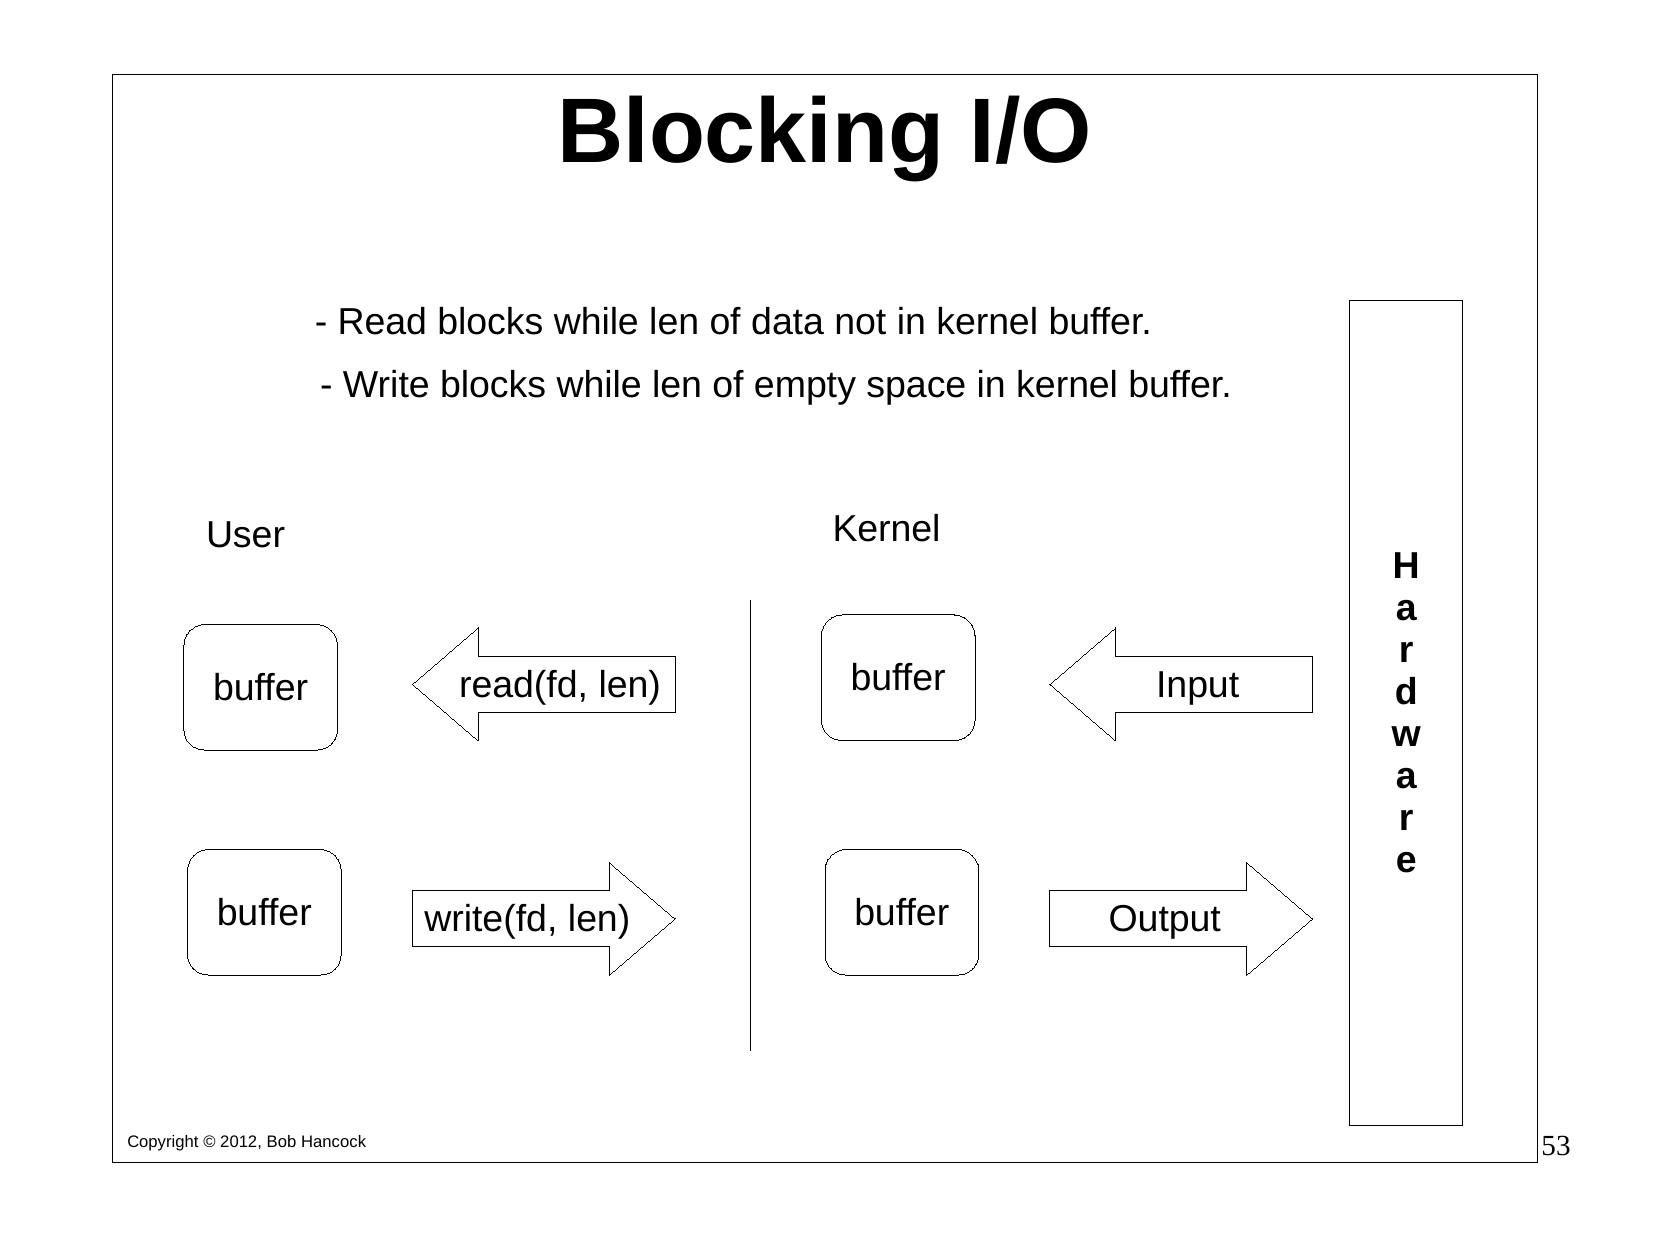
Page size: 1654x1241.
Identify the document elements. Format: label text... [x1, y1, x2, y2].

text_box - Read blocks while len of data not in kernel buffer. [300, 293, 1238, 351]
text_box buffer [183, 624, 338, 751]
text_box buffer [825, 849, 979, 976]
text_box H a r d w a r e [1349, 300, 1463, 1126]
text_box - Write blocks while len of empty space in kernel buffer. [305, 355, 1276, 413]
text_box Kernel [817, 500, 956, 563]
text_box Copyright © 2012, Bob Hancock [112, 1125, 382, 1159]
text_box Output [1049, 862, 1313, 976]
title Blocking I/O [112, 75, 1538, 188]
text_box buffer [187, 849, 342, 976]
text_box read(fd, len) [412, 627, 676, 741]
text_box buffer [821, 614, 976, 741]
text_box User [191, 505, 301, 563]
text_box Input [1049, 627, 1313, 741]
text_box write(fd, len) [412, 862, 676, 976]
